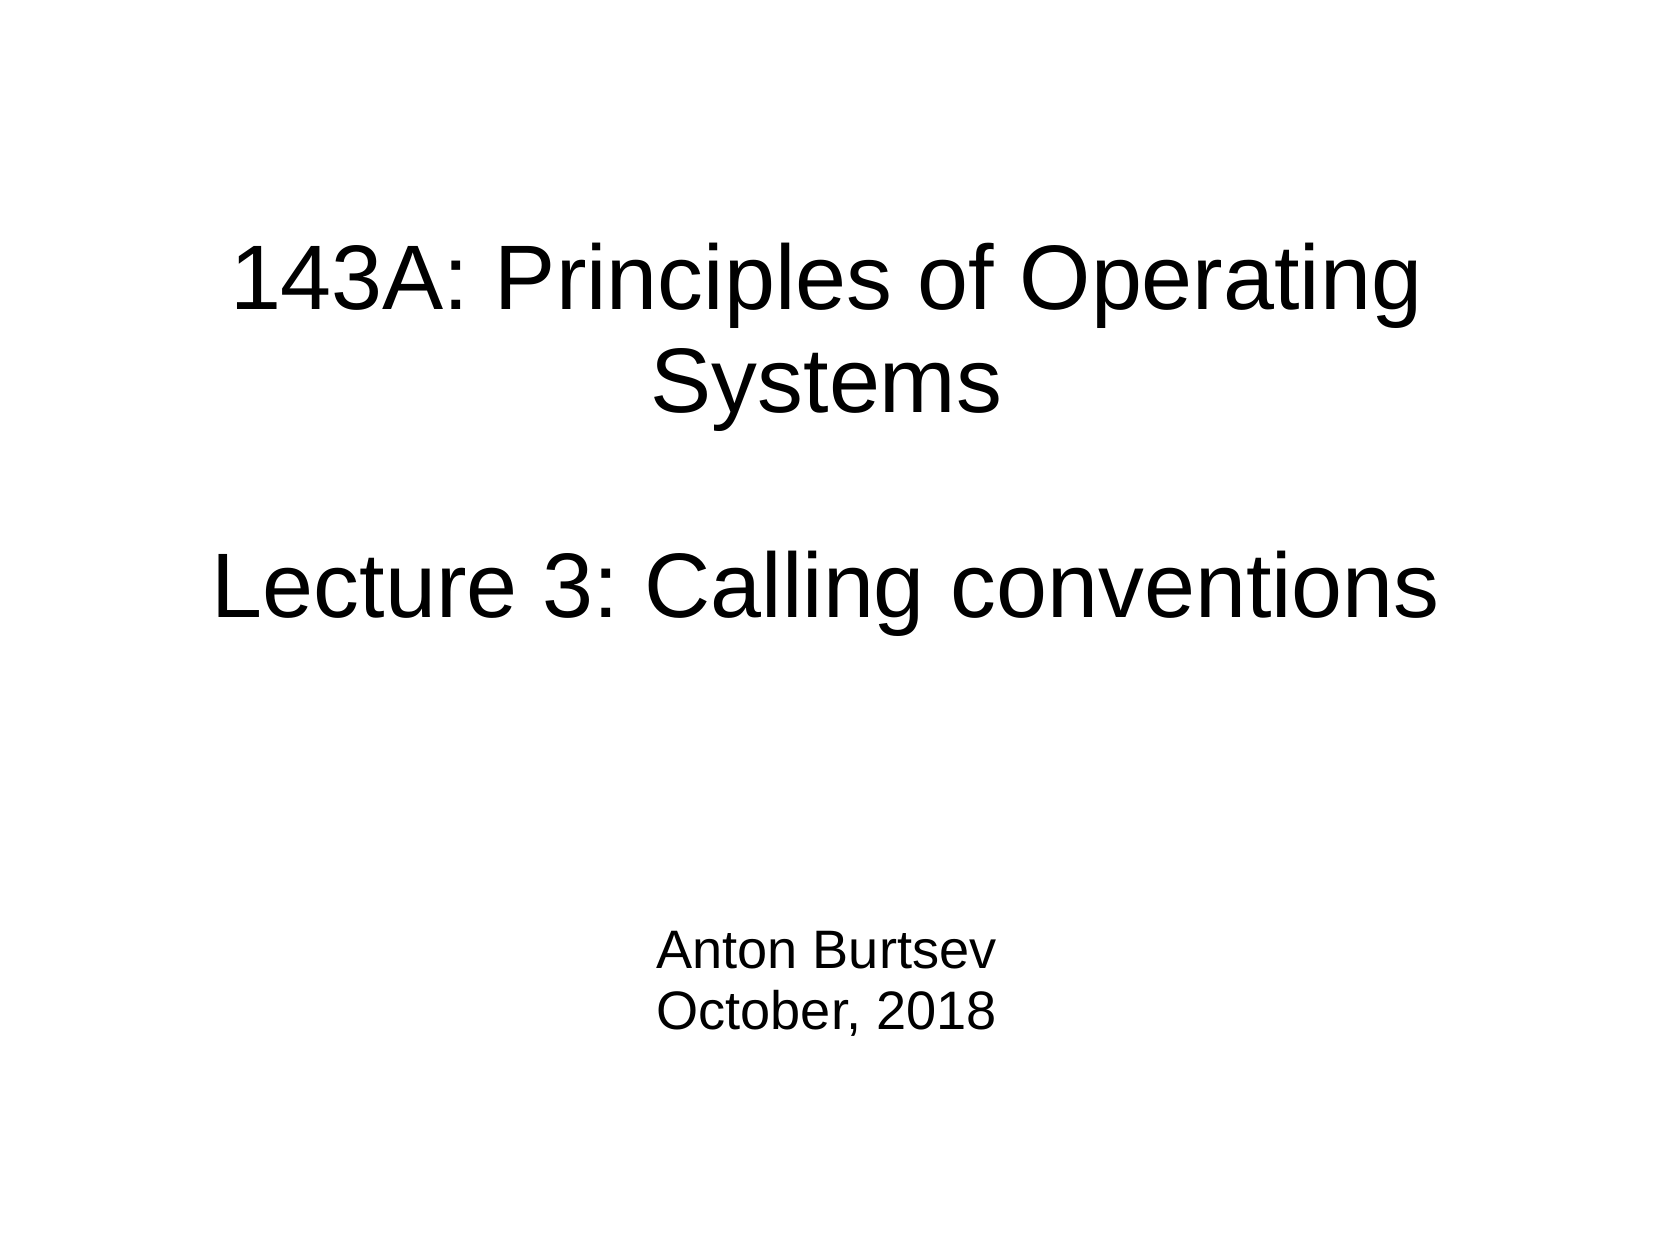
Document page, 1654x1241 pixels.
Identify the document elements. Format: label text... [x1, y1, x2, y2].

title 143A: Principles of Operating Systems Lecture 3: Calling conventions [82, 113, 1571, 637]
subtitle Anton Burtsev October, 2018 [82, 637, 1571, 1109]
